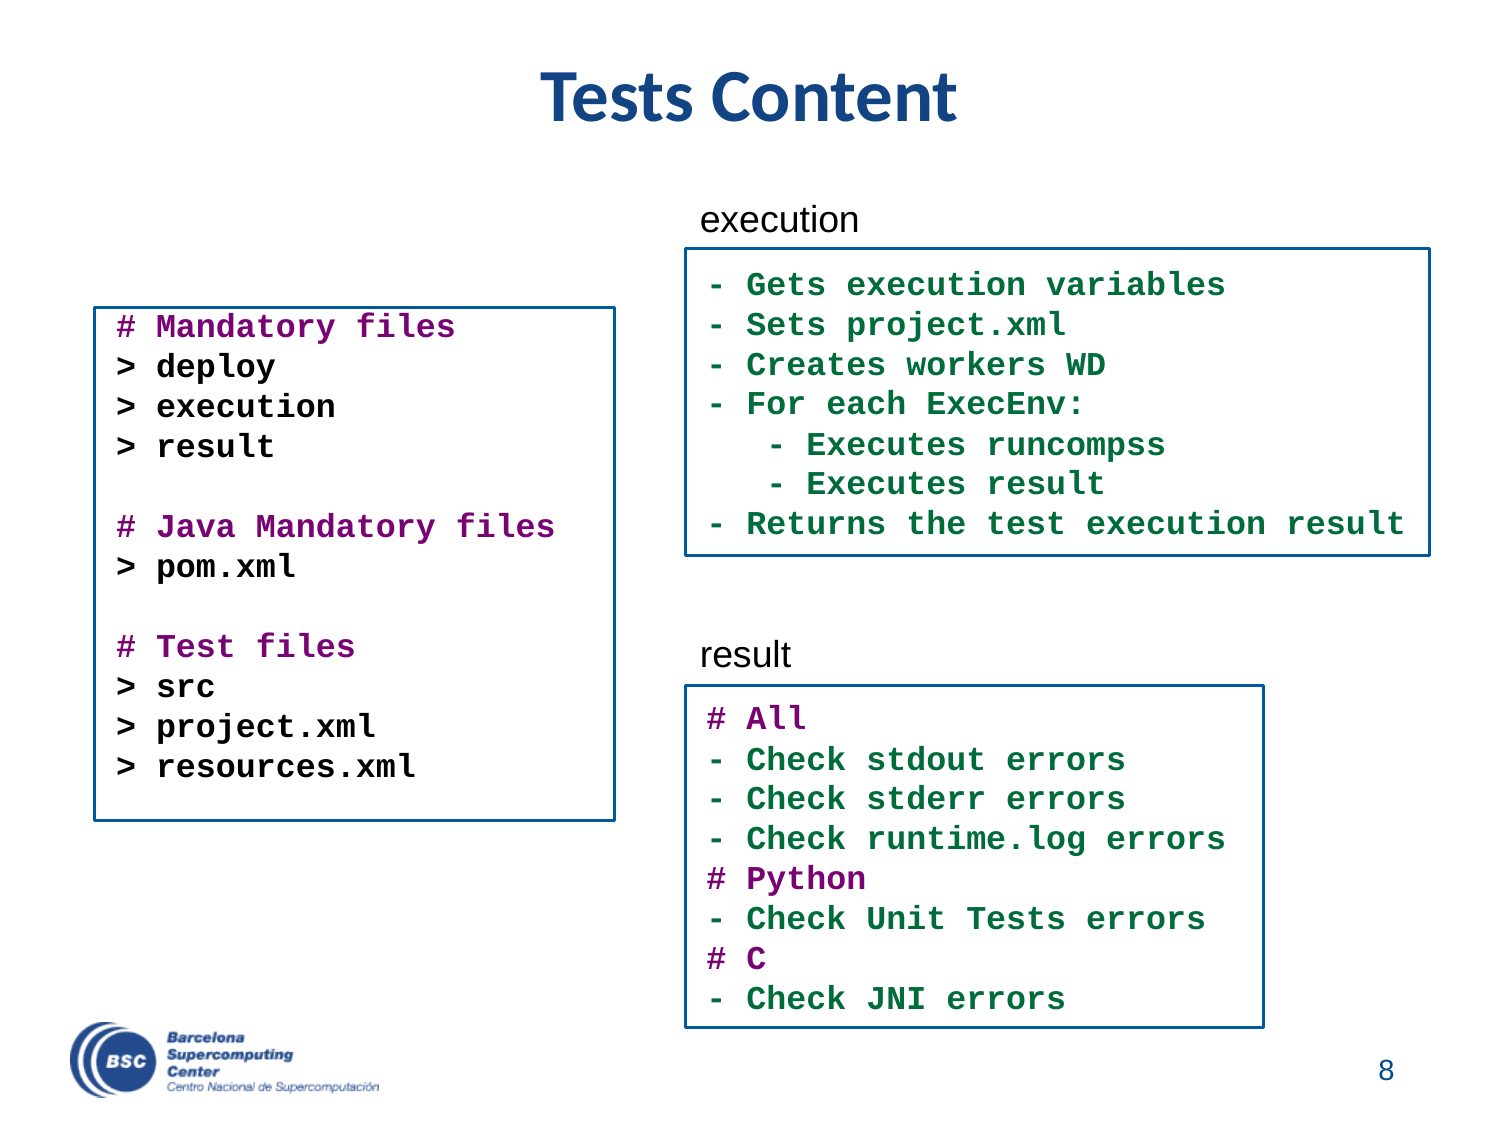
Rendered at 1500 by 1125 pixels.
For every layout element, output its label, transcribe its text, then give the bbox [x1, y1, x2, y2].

picture [70, 1022, 379, 1098]
text_box - Gets execution variables - Sets project.xml - Creates workers WD - For each ExecEnv: - Executes runcompss - Executes result - Returns the test execution result [685, 248, 1430, 556]
text_box Tests Content [0, 39, 1500, 154]
text_box # Mandatory files > deploy > execution > result # Java Mandatory files > pom.xml # Test files > src > project.xml > resources.xml [94, 307, 615, 821]
text_box <number> [1363, 1046, 1500, 1094]
text_box execution [685, 191, 1040, 249]
text_box result [685, 625, 1040, 683]
text_box # All - Check stdout errors - Check stderr errors - Check runtime.log errors # Python - Check Unit Tests errors # C - Check JNI errors [685, 685, 1264, 1028]
